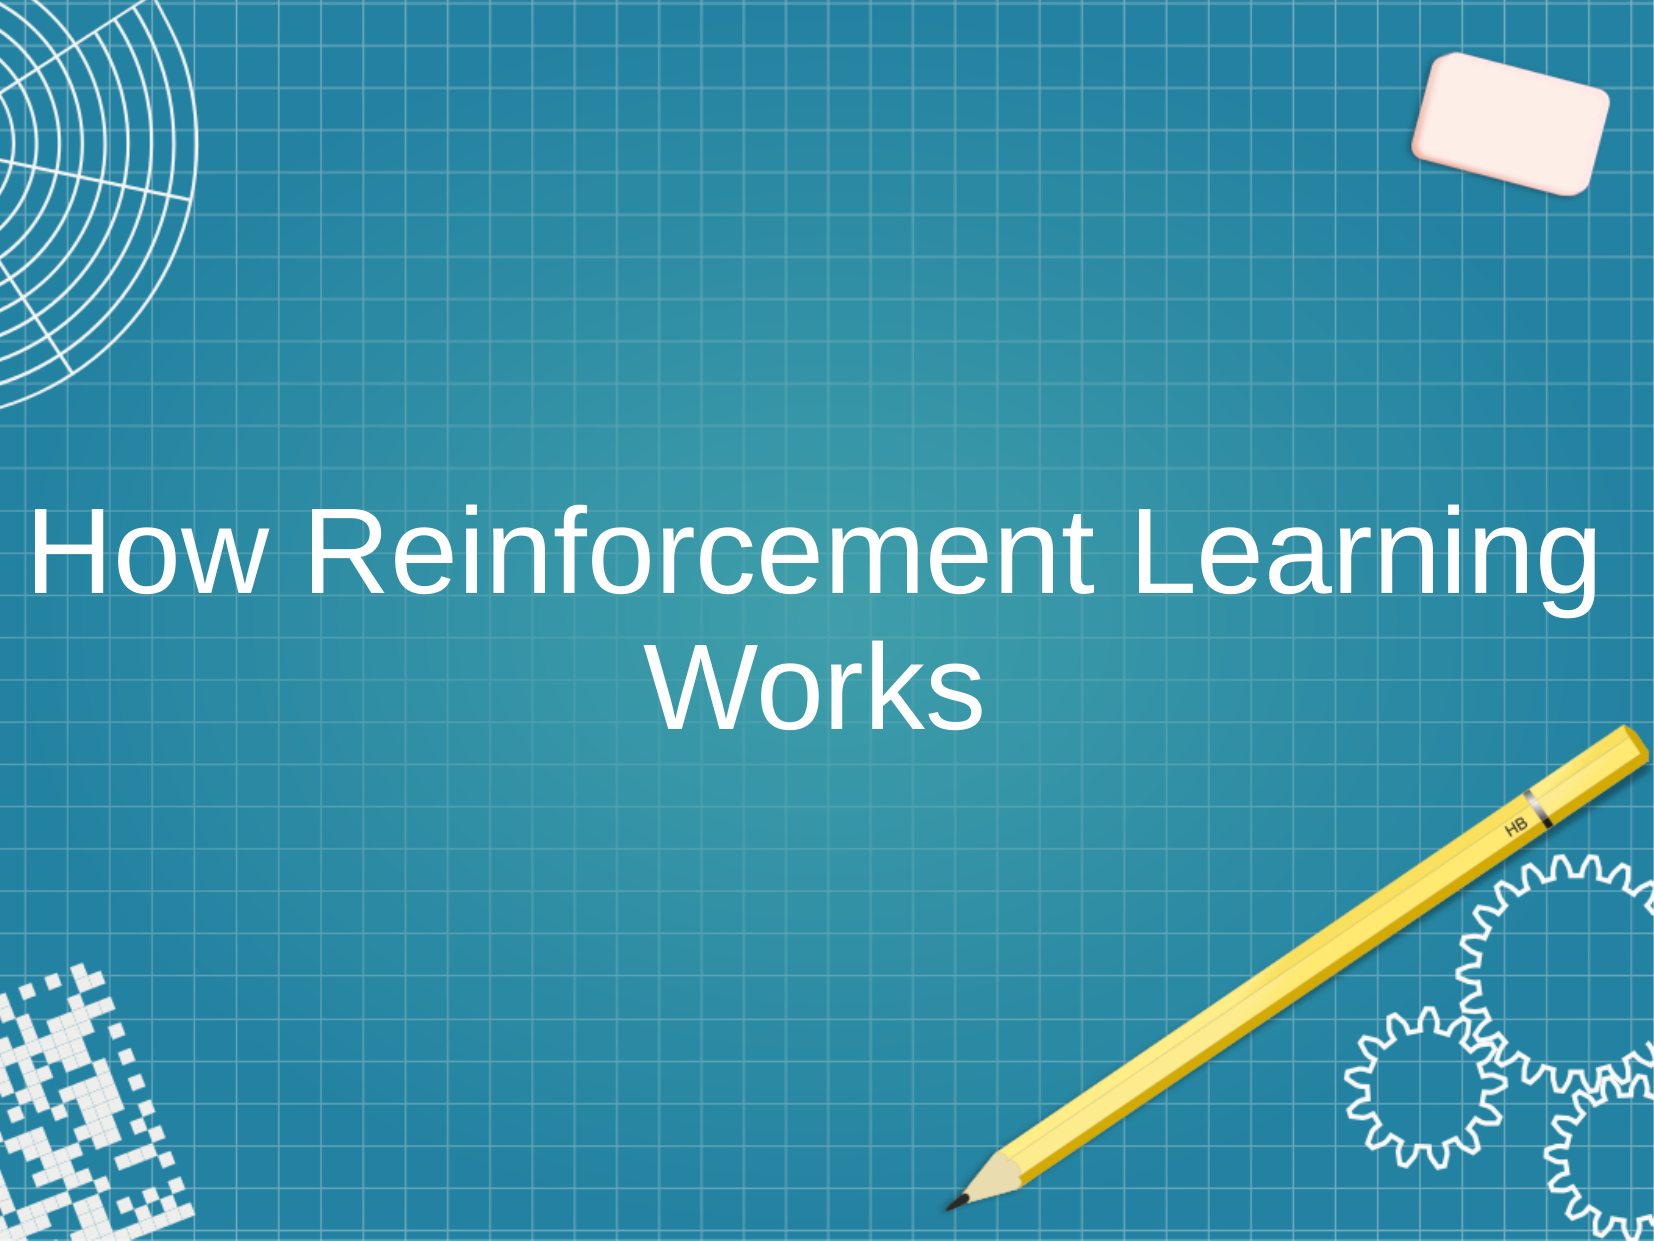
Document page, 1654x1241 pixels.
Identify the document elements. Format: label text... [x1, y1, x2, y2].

picture [0, 0, 1654, 1241]
title How Reinforcement Learning Works [0, 447, 1630, 792]
